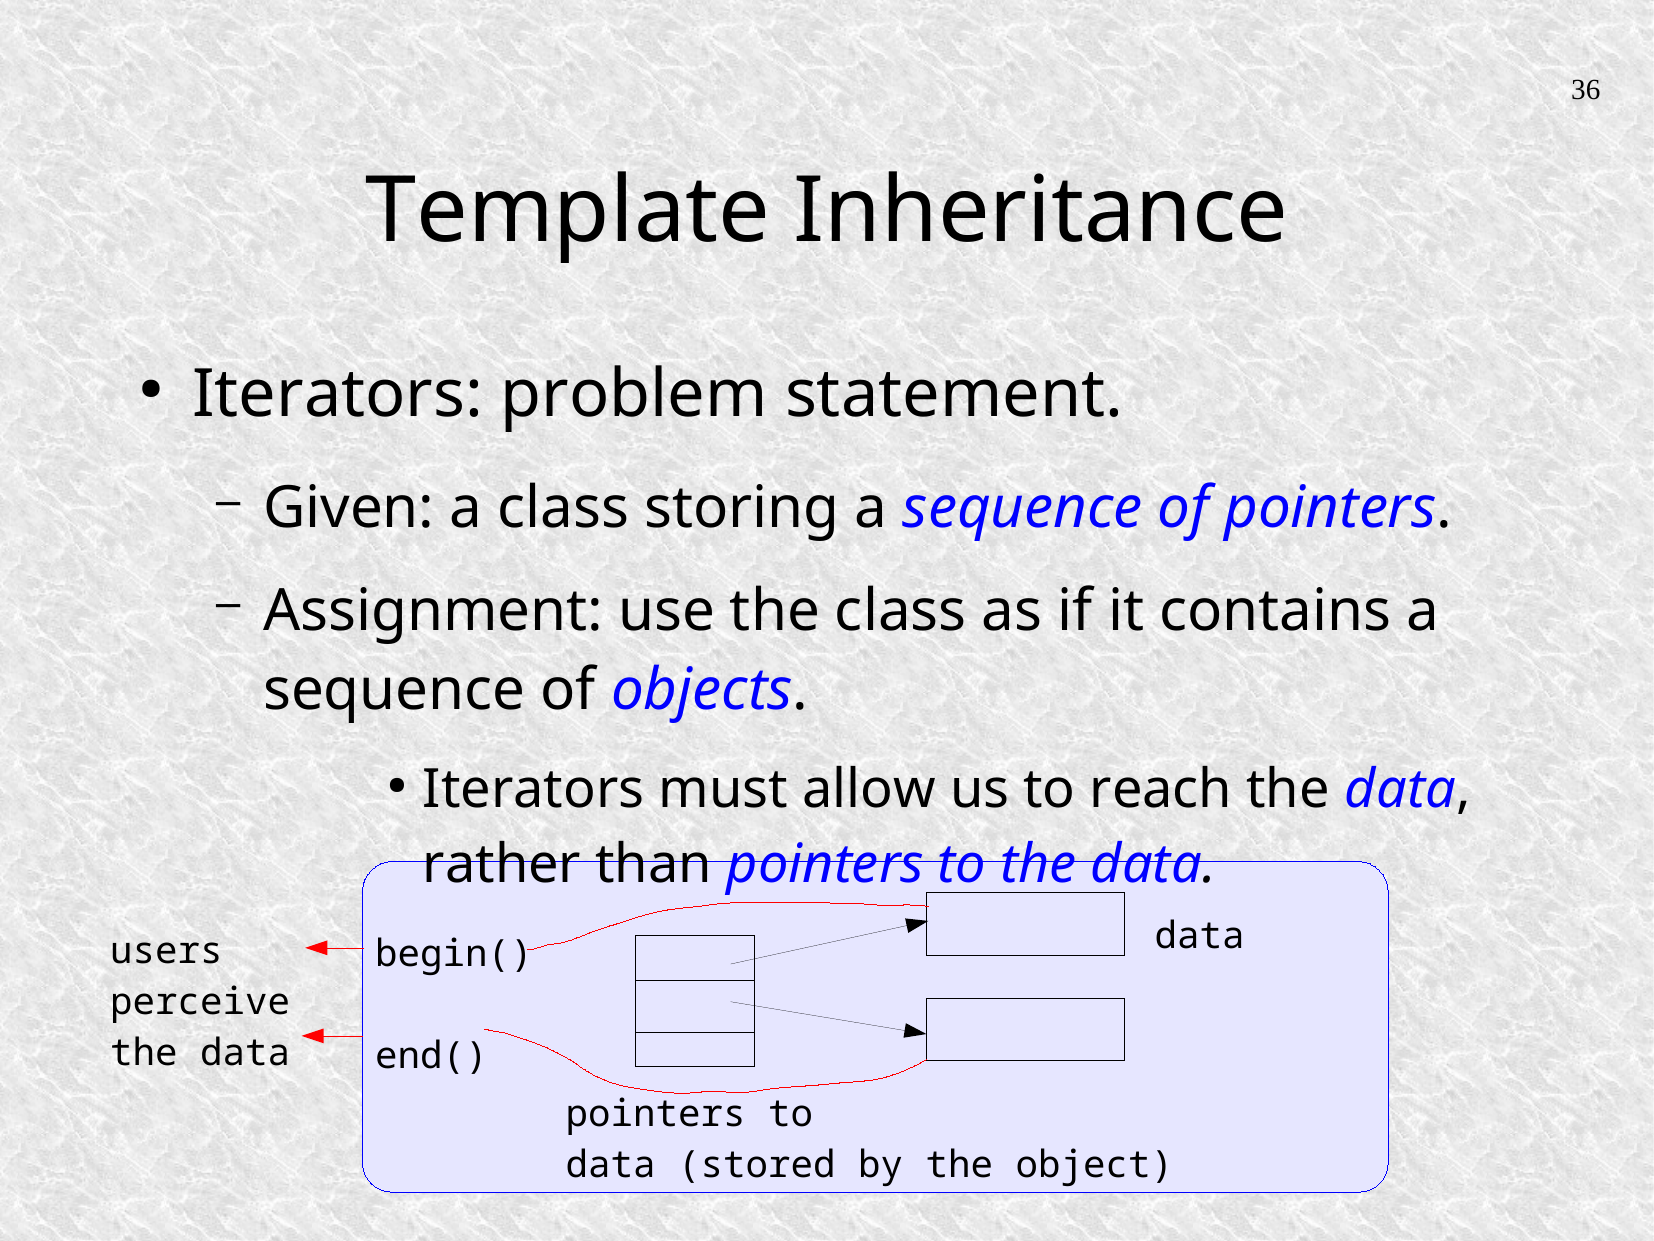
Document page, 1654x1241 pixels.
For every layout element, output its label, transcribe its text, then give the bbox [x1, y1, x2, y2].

text_box pointers to data (stored by the object) [565, 1086, 1174, 1177]
list Iterators: problem statement. Given: a class storing a sequence of pointers. Assignment: use the class as if it contains a sequence of objects. Iterators must allow us to reach the data, rather than pointers to the data. [121, 344, 1599, 1127]
title Template Inheritance [121, 102, 1534, 311]
picture [0, 0, 1654, 1241]
text_box users perceive the data [109, 923, 291, 1055]
text_box begin() end() [375, 926, 533, 1063]
text_box data [1154, 908, 1313, 954]
text_box [362, 1127, 1389, 1193]
